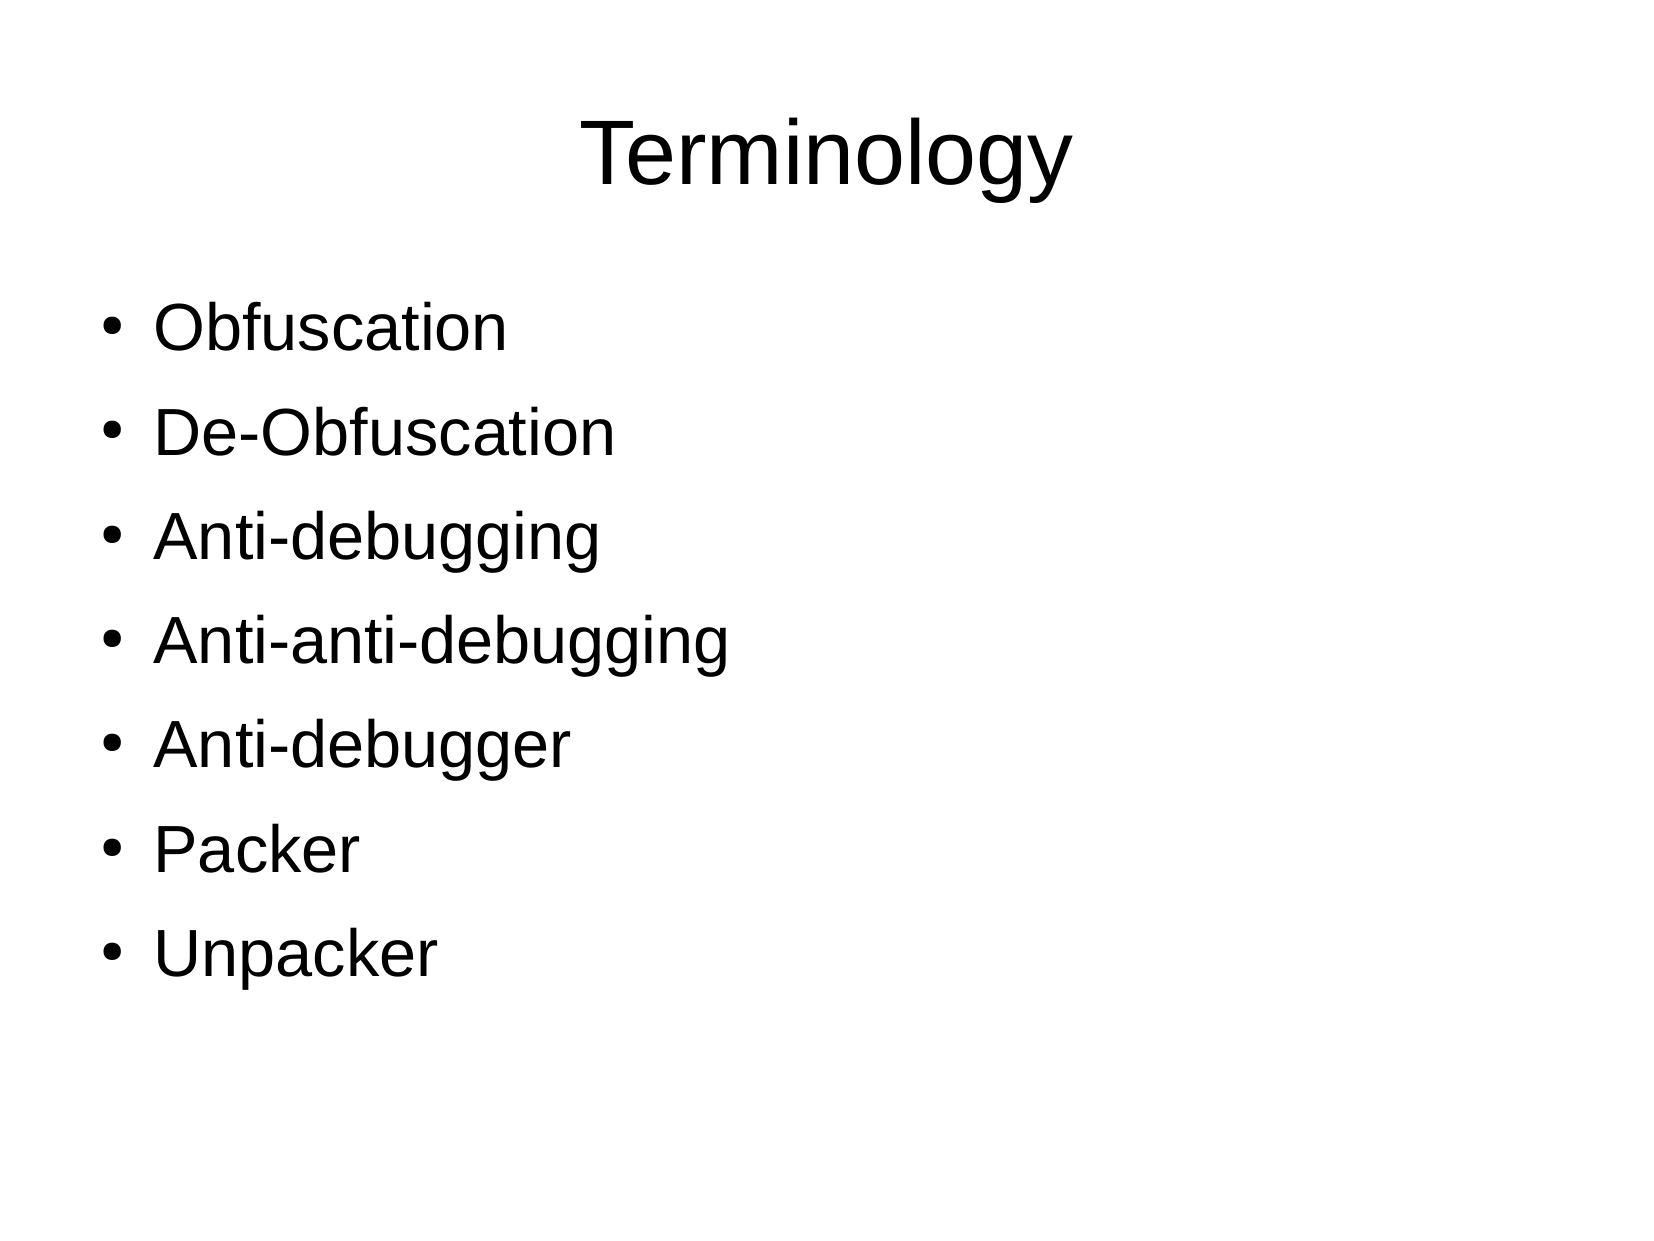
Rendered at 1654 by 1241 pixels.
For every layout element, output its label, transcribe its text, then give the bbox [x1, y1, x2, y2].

title Terminology [82, 49, 1571, 257]
list Obfuscation De-Obfuscation Anti-debugging Anti-anti-debugging Anti-debugger Packer Unpacker [82, 290, 1571, 1010]
